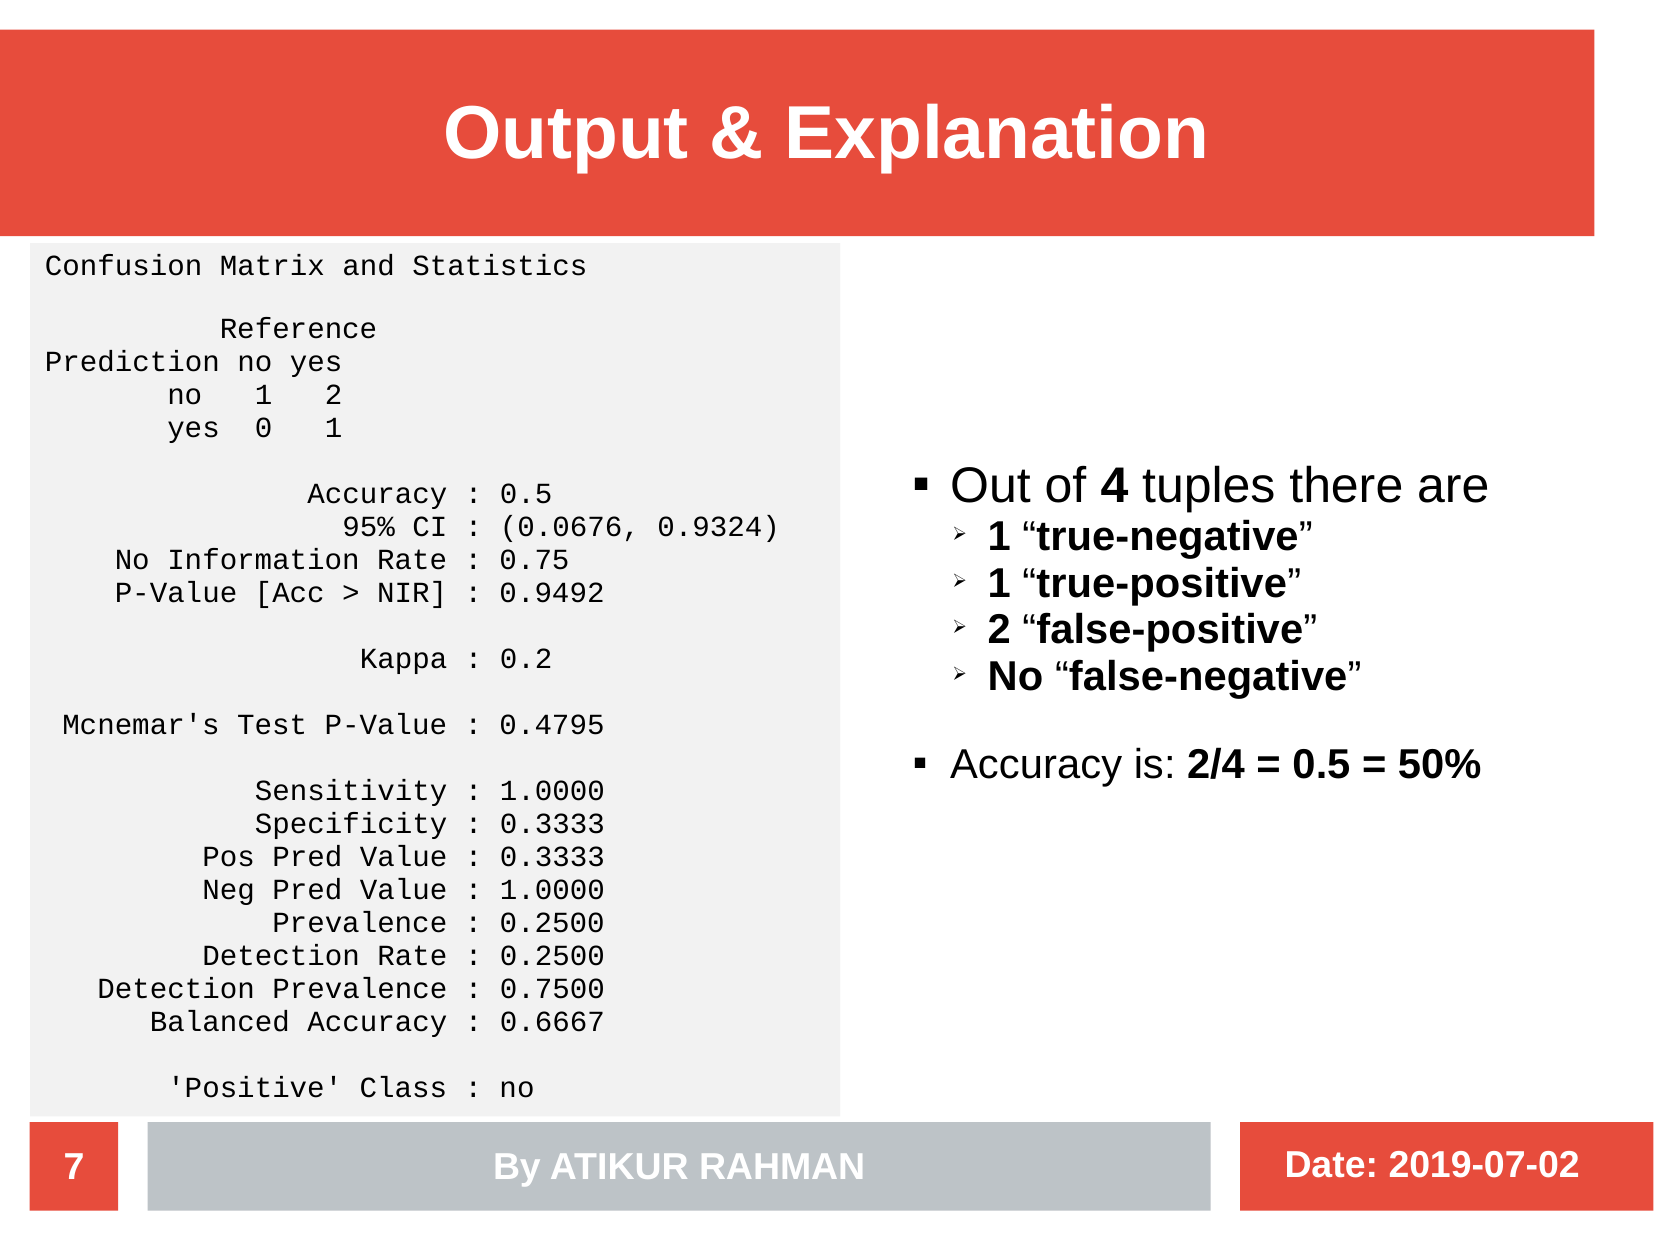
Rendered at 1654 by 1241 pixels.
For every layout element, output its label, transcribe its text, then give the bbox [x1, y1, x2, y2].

text_box Out of 4 tuples there are 1 “true-negative” 1 “true-positive” 2 “false-positive” No “false-negative” Accuracy is: 2/4 = 0.5 = 50% [900, 450, 1621, 846]
text_box Confusion Matrix and Statistics Reference Prediction no yes no 1 2 yes 0 1 Accuracy : 0.5 95% CI : (0.0676, 0.9324) No Information Rate : 0.75 P-Value [Acc > NIR] : 0.9492 Kappa : 0.2 Mcnemar's Test P-Value : 0.4795 Sensitivity : 1.0000 Specificity : 0.3333 Pos Pred Value : 0.3333 Neg Pred Value : 1.0000 Prevalence : 0.2500 Detection Rate : 0.2500 Detection Prevalence : 0.7500 Balanced Accuracy : 0.6667 'Positive' Class : no [30, 243, 841, 1117]
title Output & Explanation [266, 59, 1388, 207]
